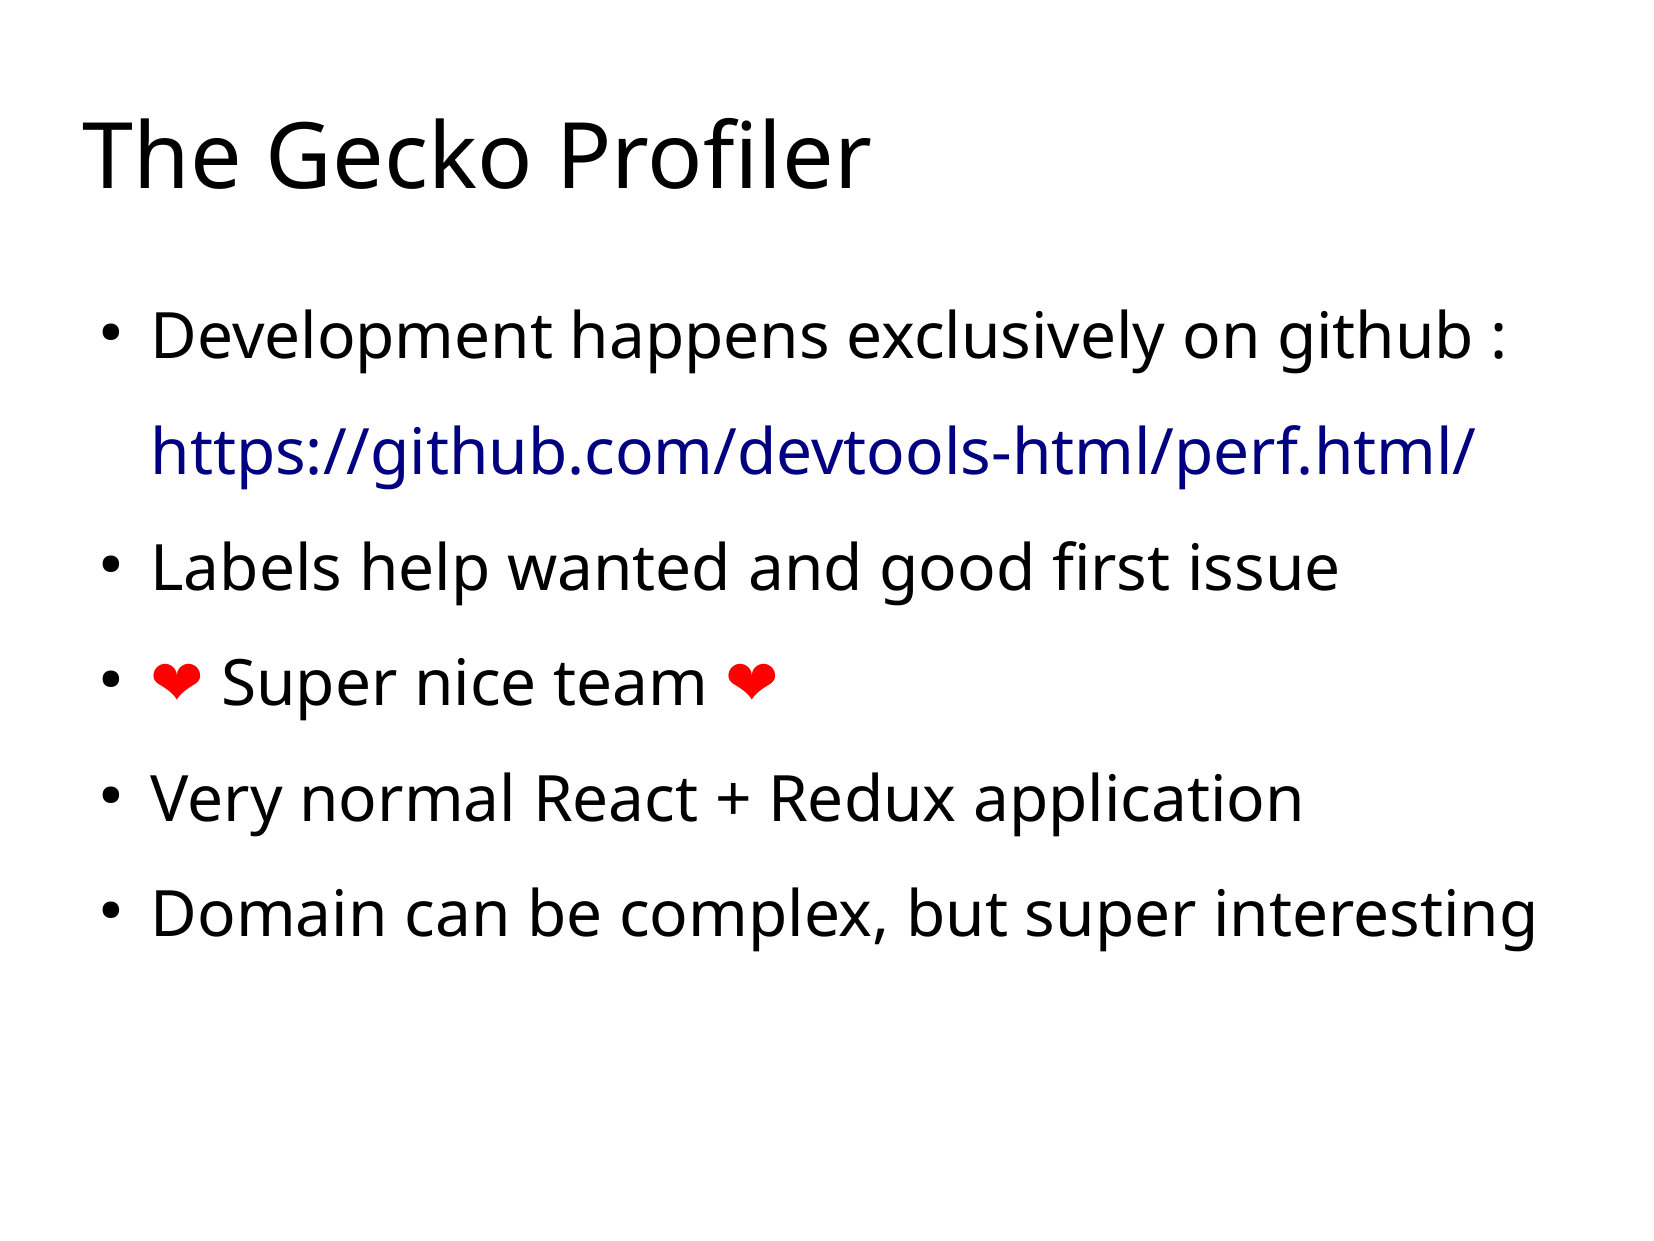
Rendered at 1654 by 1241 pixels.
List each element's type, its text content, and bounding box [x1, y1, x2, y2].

title The Gecko Profiler [82, 49, 1571, 257]
list Development happens exclusively on github : https://github.com/devtools-html/perf.html/ Labels help wanted and good first issue ❤️ Super nice team ❤️ Very normal React + Redux application Domain can be complex, but super interesting [82, 290, 1571, 1010]
